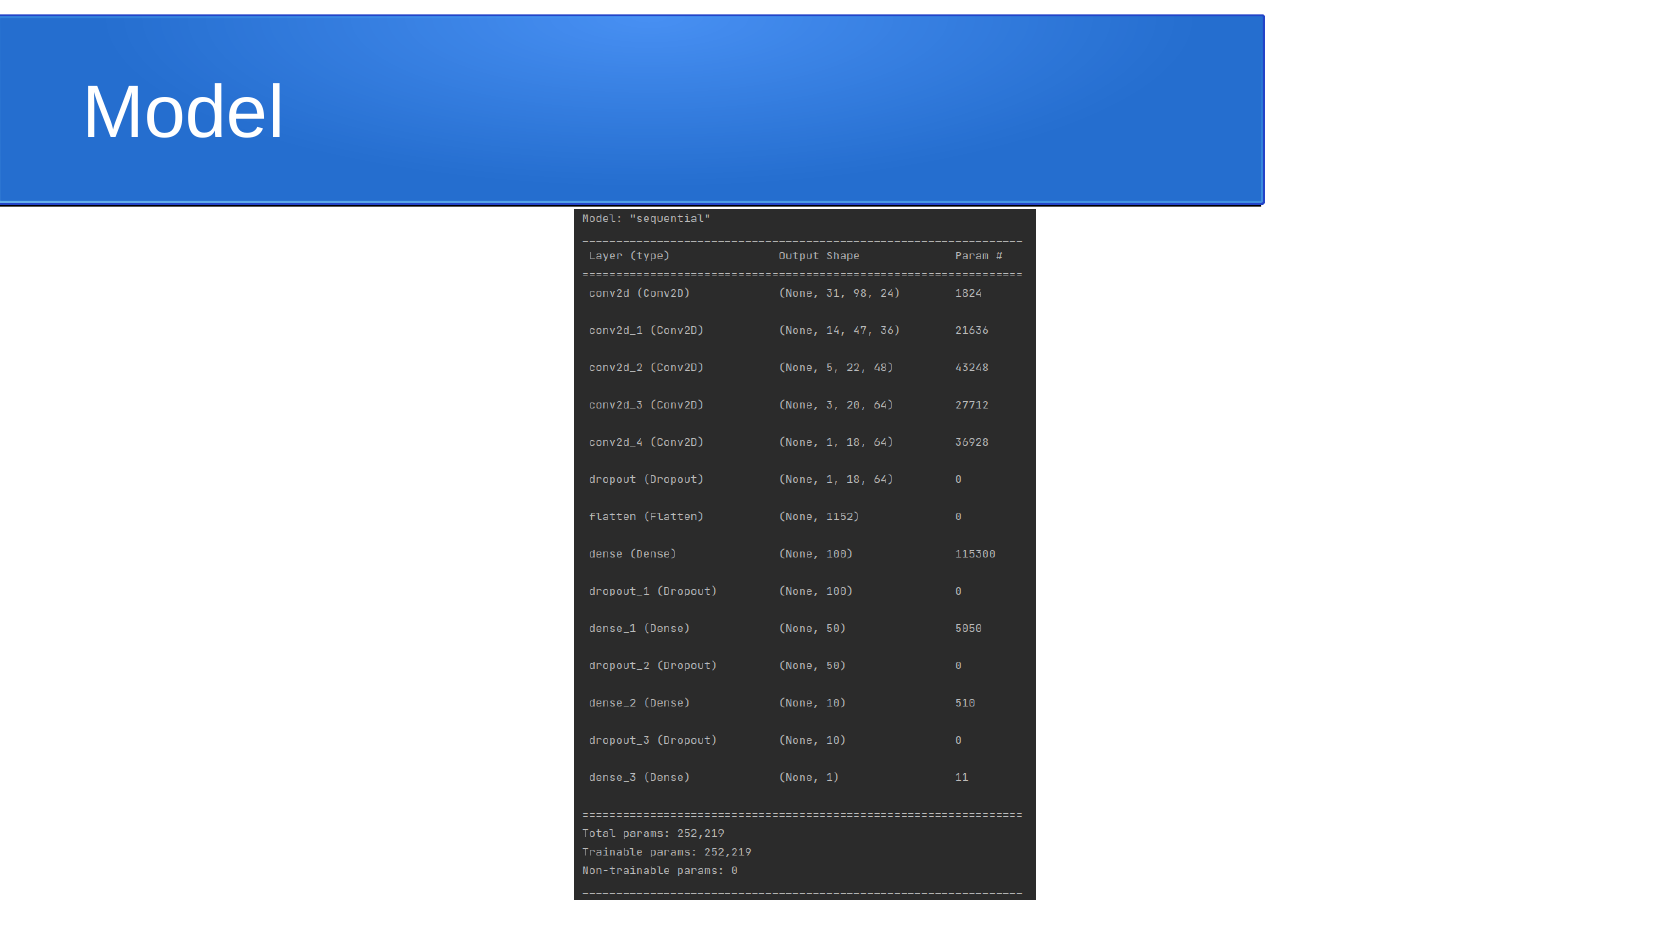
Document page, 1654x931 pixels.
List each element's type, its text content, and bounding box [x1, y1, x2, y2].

title Model [82, 35, 1235, 189]
picture [574, 209, 1036, 900]
